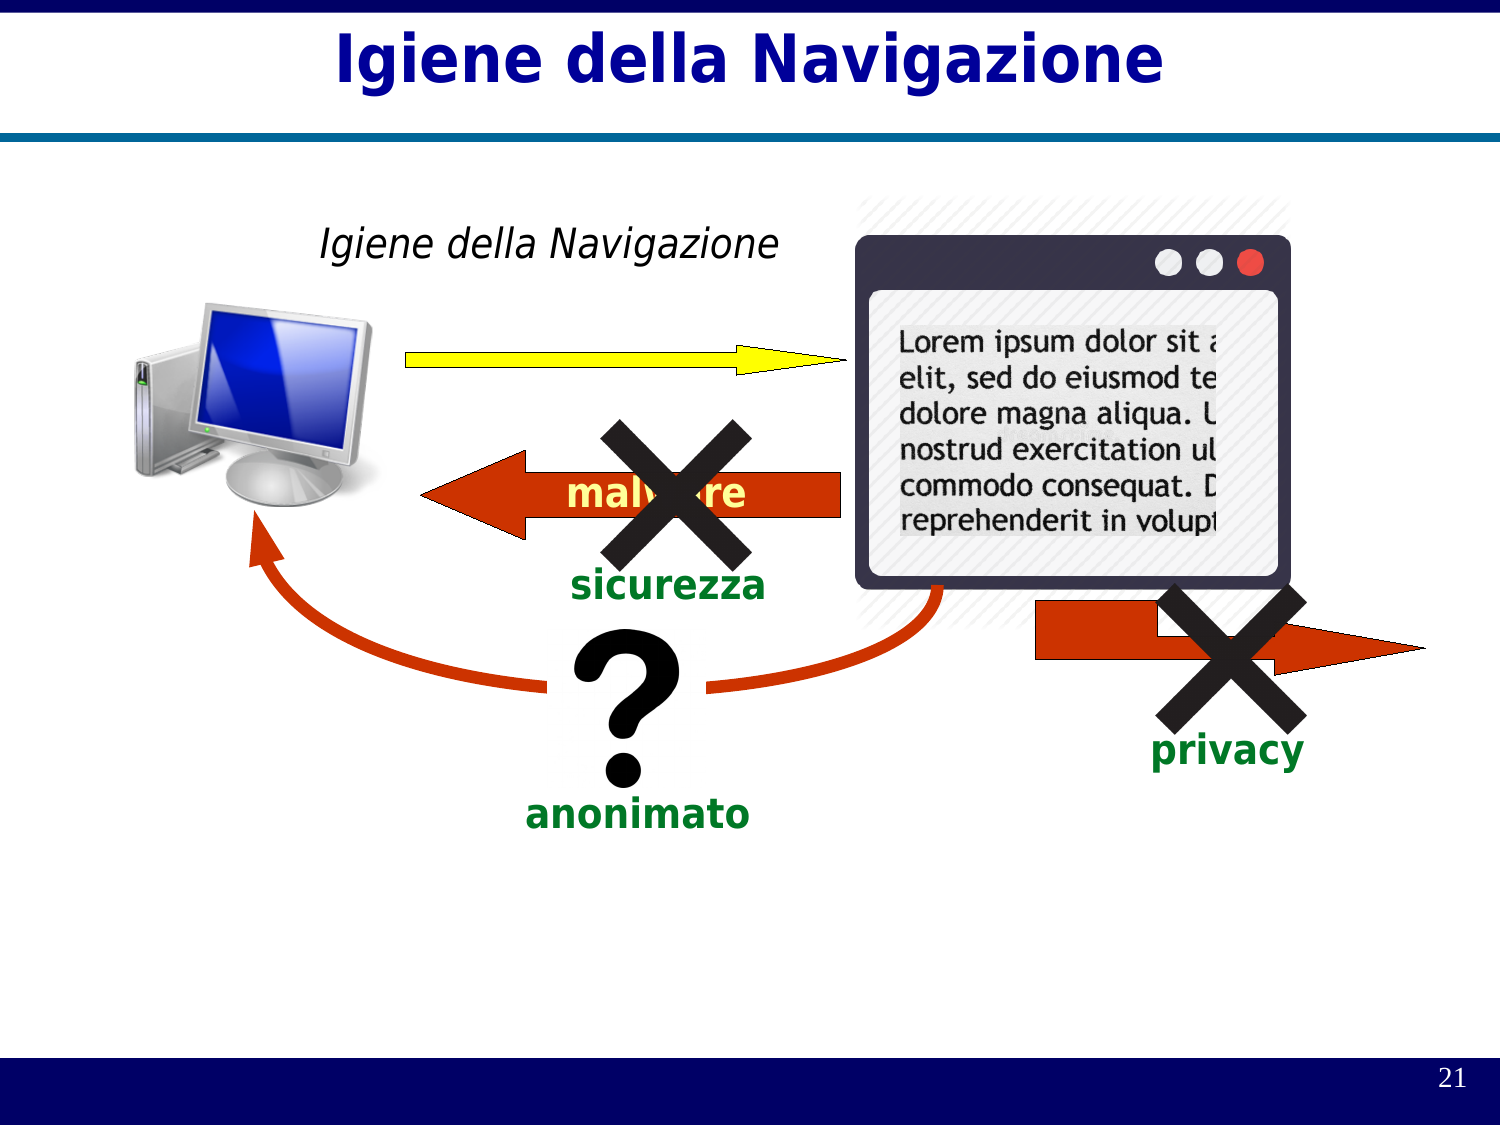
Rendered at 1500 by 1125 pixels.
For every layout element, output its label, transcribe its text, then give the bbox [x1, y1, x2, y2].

text_box [405, 345, 847, 376]
title Igiene della Navigazione [30, 0, 1471, 126]
picture [547, 629, 706, 788]
picture [855, 194, 1307, 736]
text_box privacy [1150, 731, 1306, 781]
text_box [1035, 600, 1155, 660]
text_box anonimato [525, 795, 751, 844]
text_box Igiene della Navigazione [319, 224, 781, 274]
text_box malware [420, 450, 600, 540]
text_box [1307, 627, 1426, 670]
text_box malware [752, 472, 841, 518]
picture [120, 241, 389, 511]
text_box sicurezza [570, 566, 767, 616]
picture [600, 419, 752, 572]
